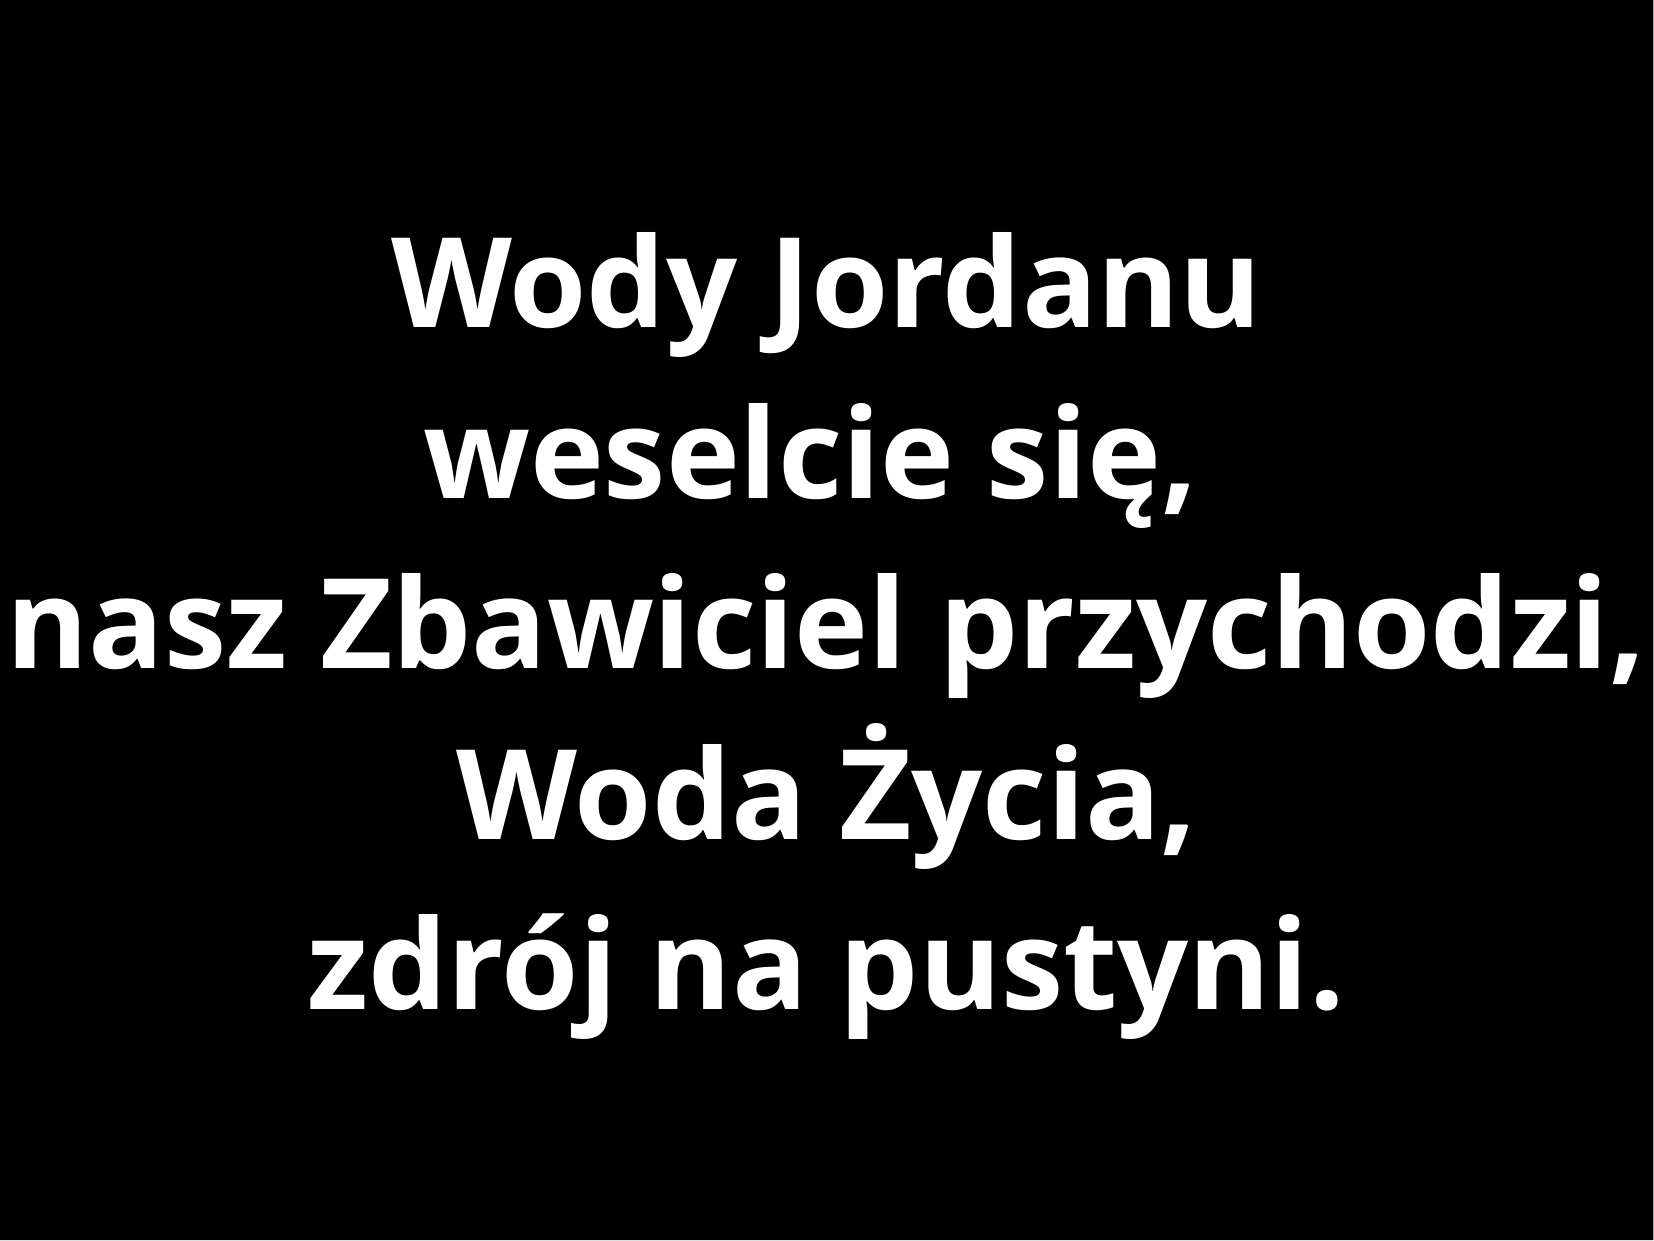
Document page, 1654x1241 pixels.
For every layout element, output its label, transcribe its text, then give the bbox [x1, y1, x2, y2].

title Wody Jordanu weselcie się, nasz Zbawiciel przychodzi, Woda Życia, zdrój na pustyni. [0, 0, 1654, 1241]
